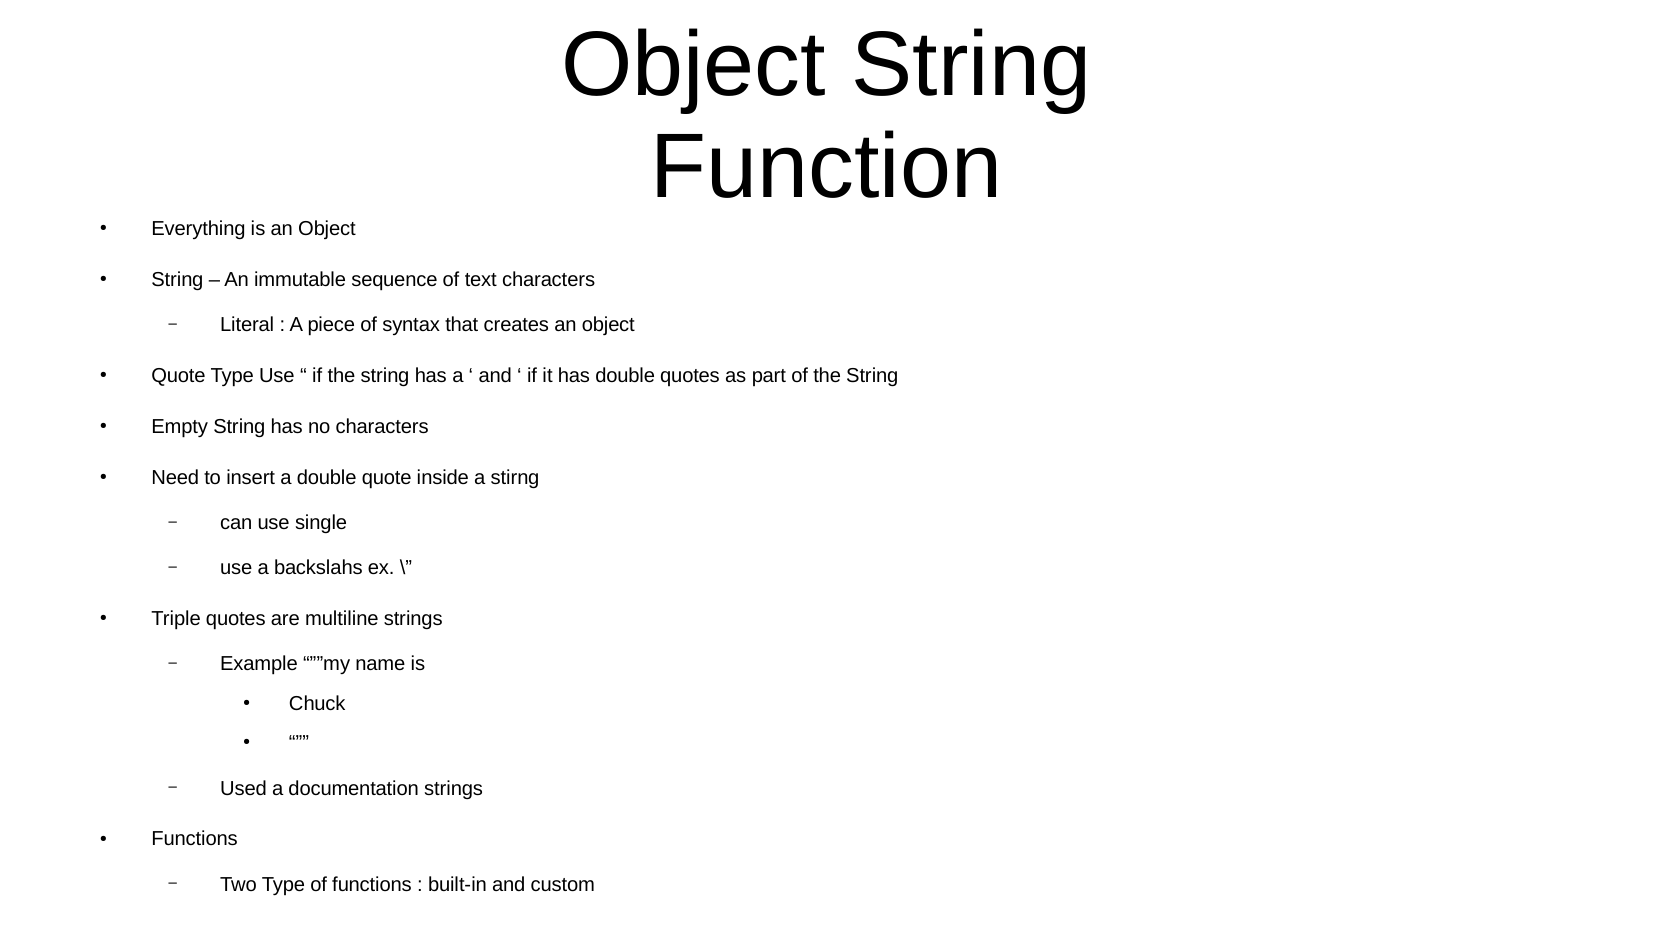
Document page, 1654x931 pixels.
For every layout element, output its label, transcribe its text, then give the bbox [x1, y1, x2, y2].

list Everything is an Object String – An immutable sequence of text characters Literal : A piece of syntax that creates an object Quote Type Use “ if the string has a ‘ and ‘ if it has double quotes as part of the String Empty String has no characters Need to insert a double quote inside a stirng can use single use a backslahs ex. \” Triple quotes are multiline strings Example “””my name is Chuck “”” Used a documentation strings Functions Two Type of functions : built-in and custom [82, 217, 1576, 901]
title Object String Function [82, 12, 1571, 217]
